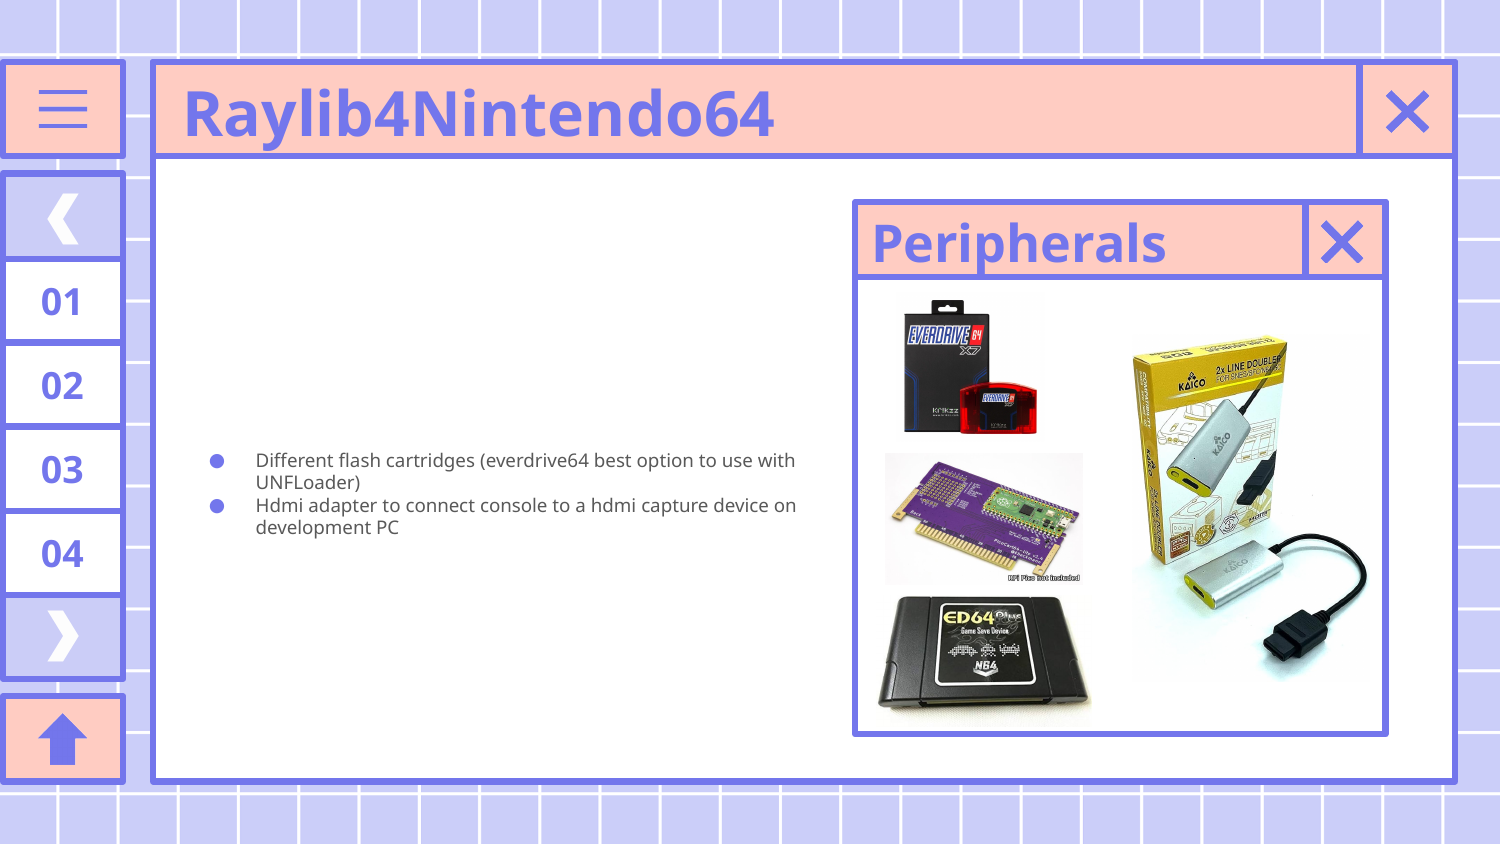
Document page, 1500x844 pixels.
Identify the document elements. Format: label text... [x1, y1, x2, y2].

text_box [855, 201, 1386, 735]
title Peripherals [870, 171, 1318, 313]
text_box 01 [20, 281, 104, 319]
picture [38, 90, 88, 128]
text_box 02 [20, 365, 104, 403]
text_box 04 [20, 533, 104, 572]
picture [0, 0, 1500, 844]
picture [38, 610, 88, 662]
picture [38, 193, 88, 245]
text_box 03 [20, 449, 104, 487]
title Raylib4Nintendo64 [182, 64, 1318, 159]
subtitle Different flash cartridges (everdrive64 best option to use with UNFLoader) Hdmi adapter to connect console to a hdmi capture device on development PC [180, 248, 809, 738]
picture [37, 713, 87, 765]
